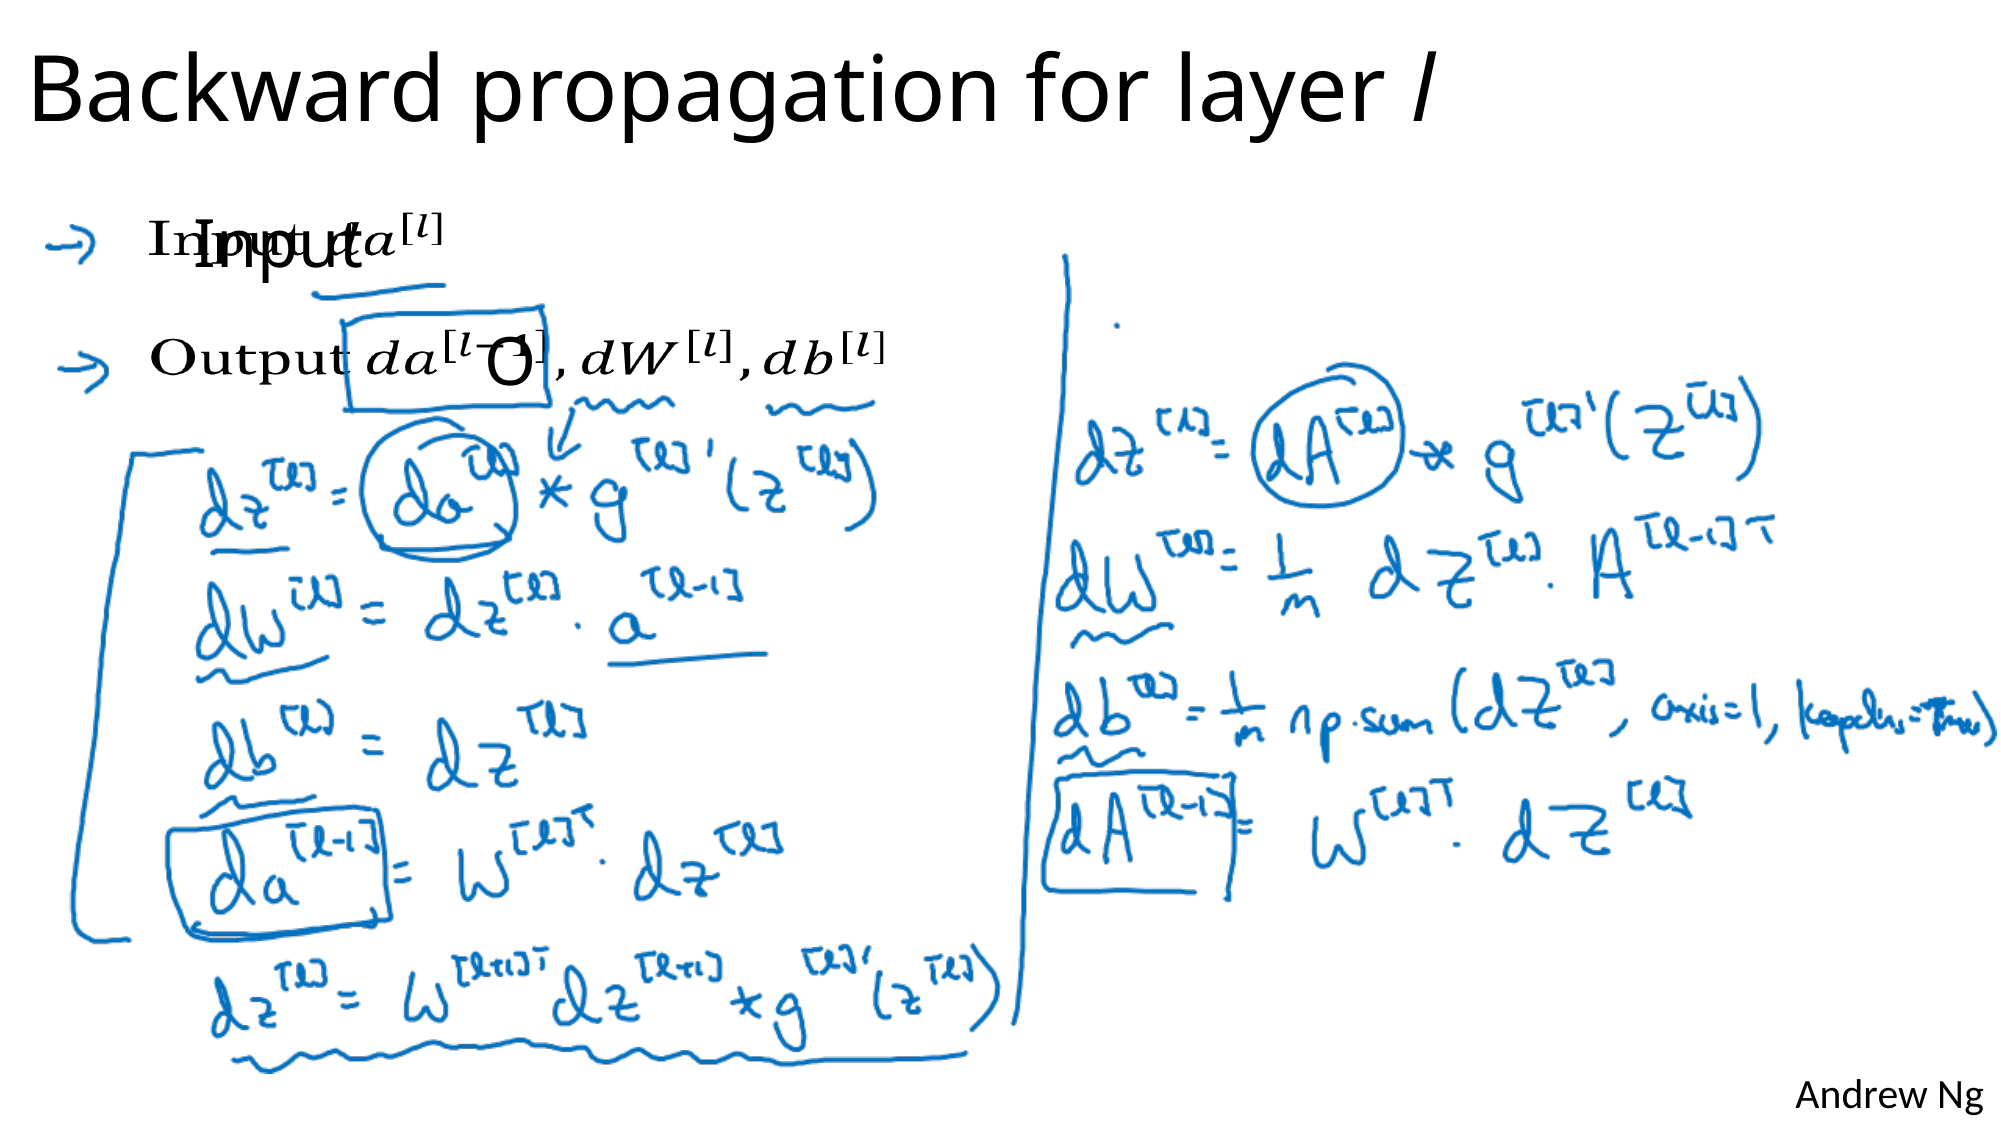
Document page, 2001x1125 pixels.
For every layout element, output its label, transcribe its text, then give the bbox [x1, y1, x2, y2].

title Backward propagation for layer l [11, 0, 1737, 194]
picture [45, 224, 1997, 1074]
text_box [108, 194, 466, 224]
